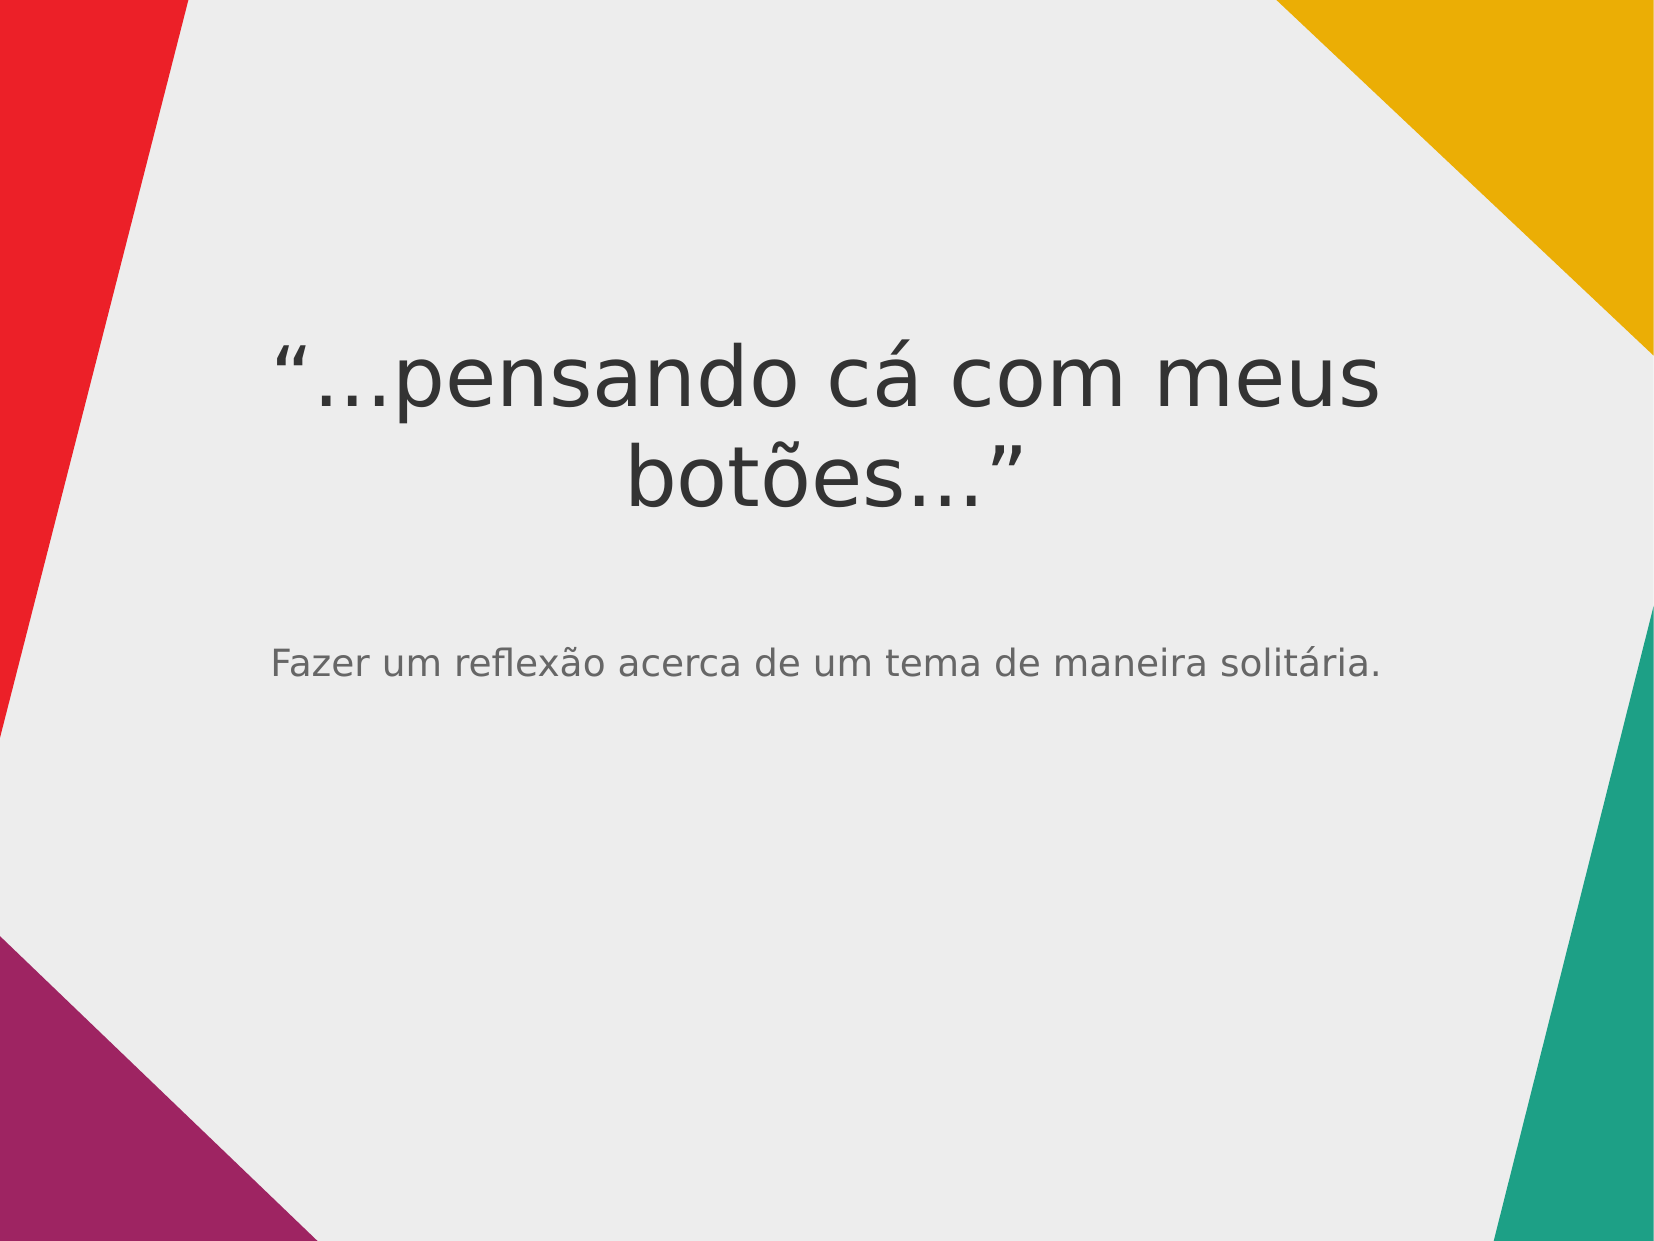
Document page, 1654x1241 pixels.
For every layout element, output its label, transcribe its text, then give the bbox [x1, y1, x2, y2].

text_box Fazer um reflexão acerca de um tema de maneira solitária. [114, 296, 1539, 1027]
